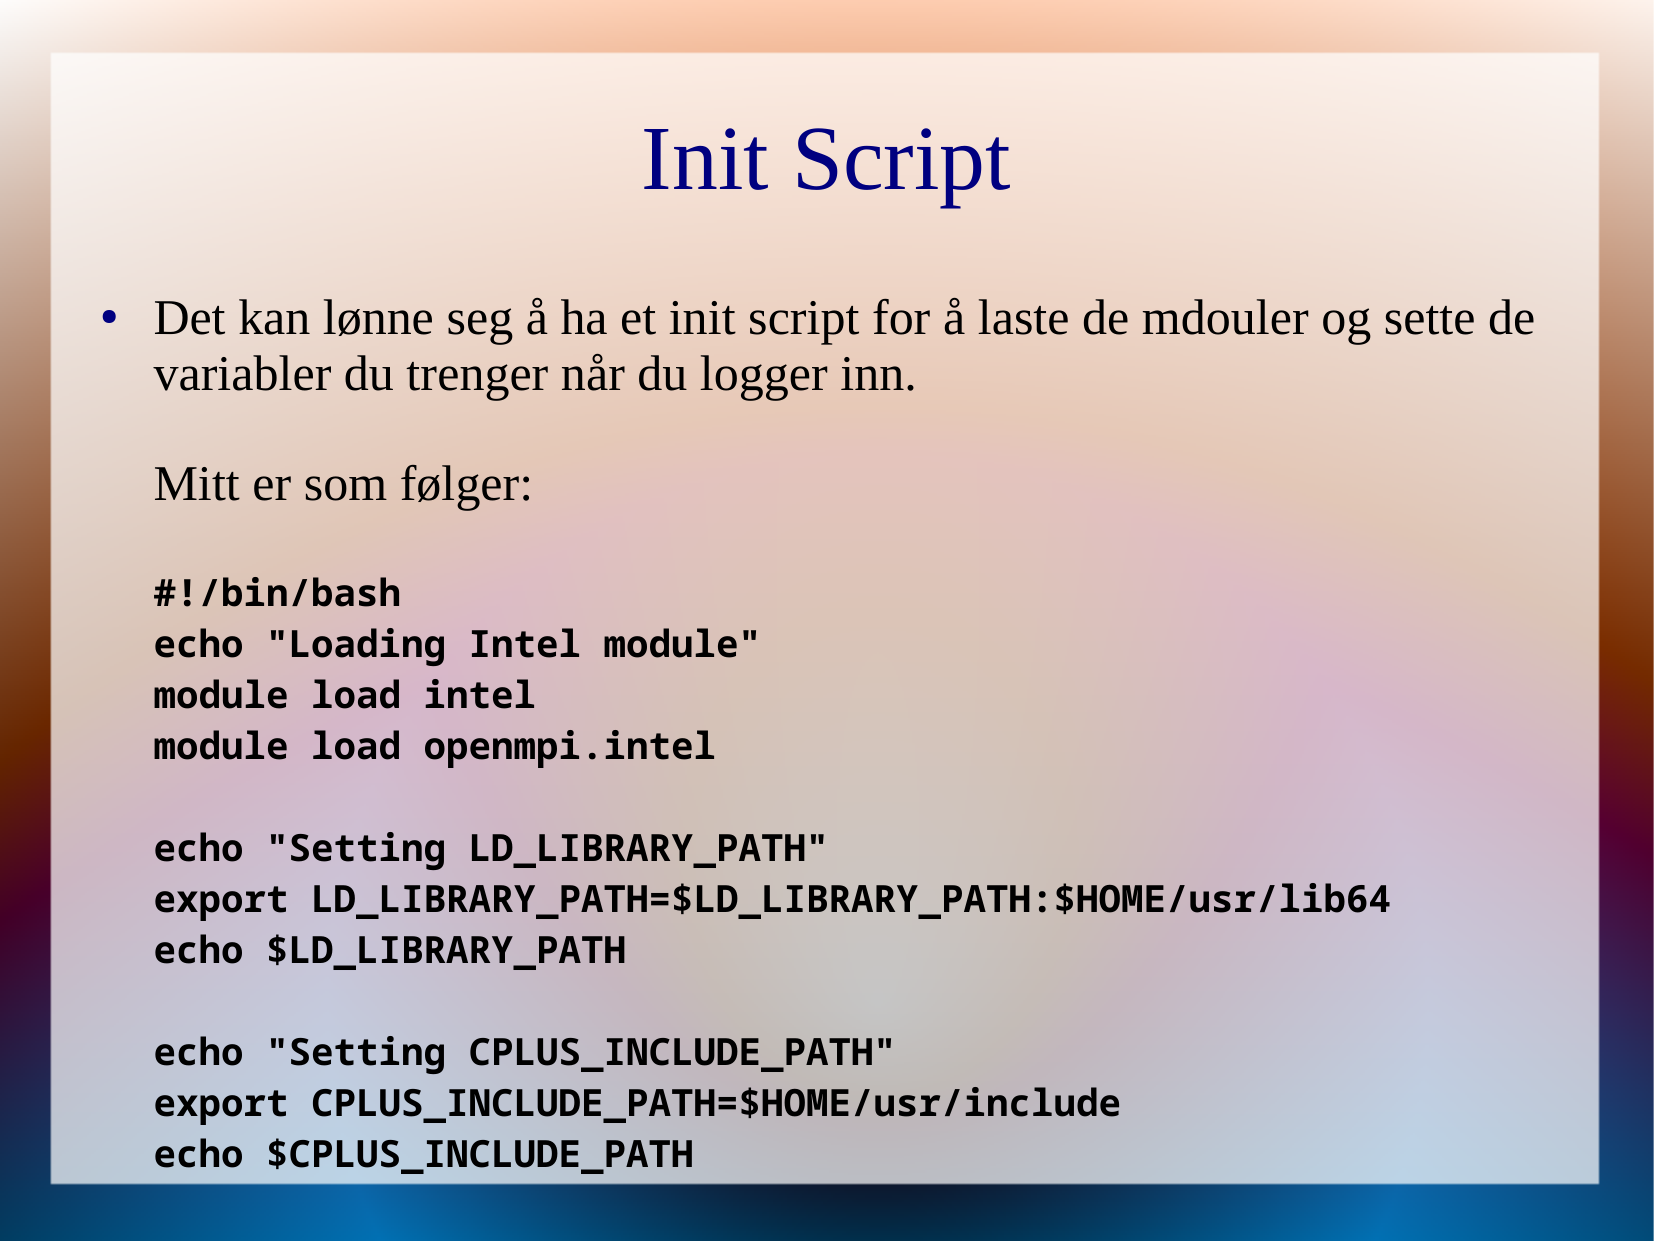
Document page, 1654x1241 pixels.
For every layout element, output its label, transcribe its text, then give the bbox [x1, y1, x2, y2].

picture [0, 0, 1654, 1241]
title Init Script [82, 55, 1571, 263]
list Det kan lønne seg å ha et init script for å laste de mdouler og sette de variabler du trenger når du logger inn. Mitt er som følger: #!/bin/bash echo "Loading Intel module" module load intel module load openmpi.intel echo "Setting LD_LIBRARY_PATH" export LD_LIBRARY_PATH=$LD_LIBRARY_PATH:$HOME/usr/lib64 echo $LD_LIBRARY_PATH echo "Setting CPLUS_INCLUDE_PATH" export CPLUS_INCLUDE_PATH=$HOME/usr/include echo $CPLUS_INCLUDE_PATH [82, 290, 1571, 1104]
